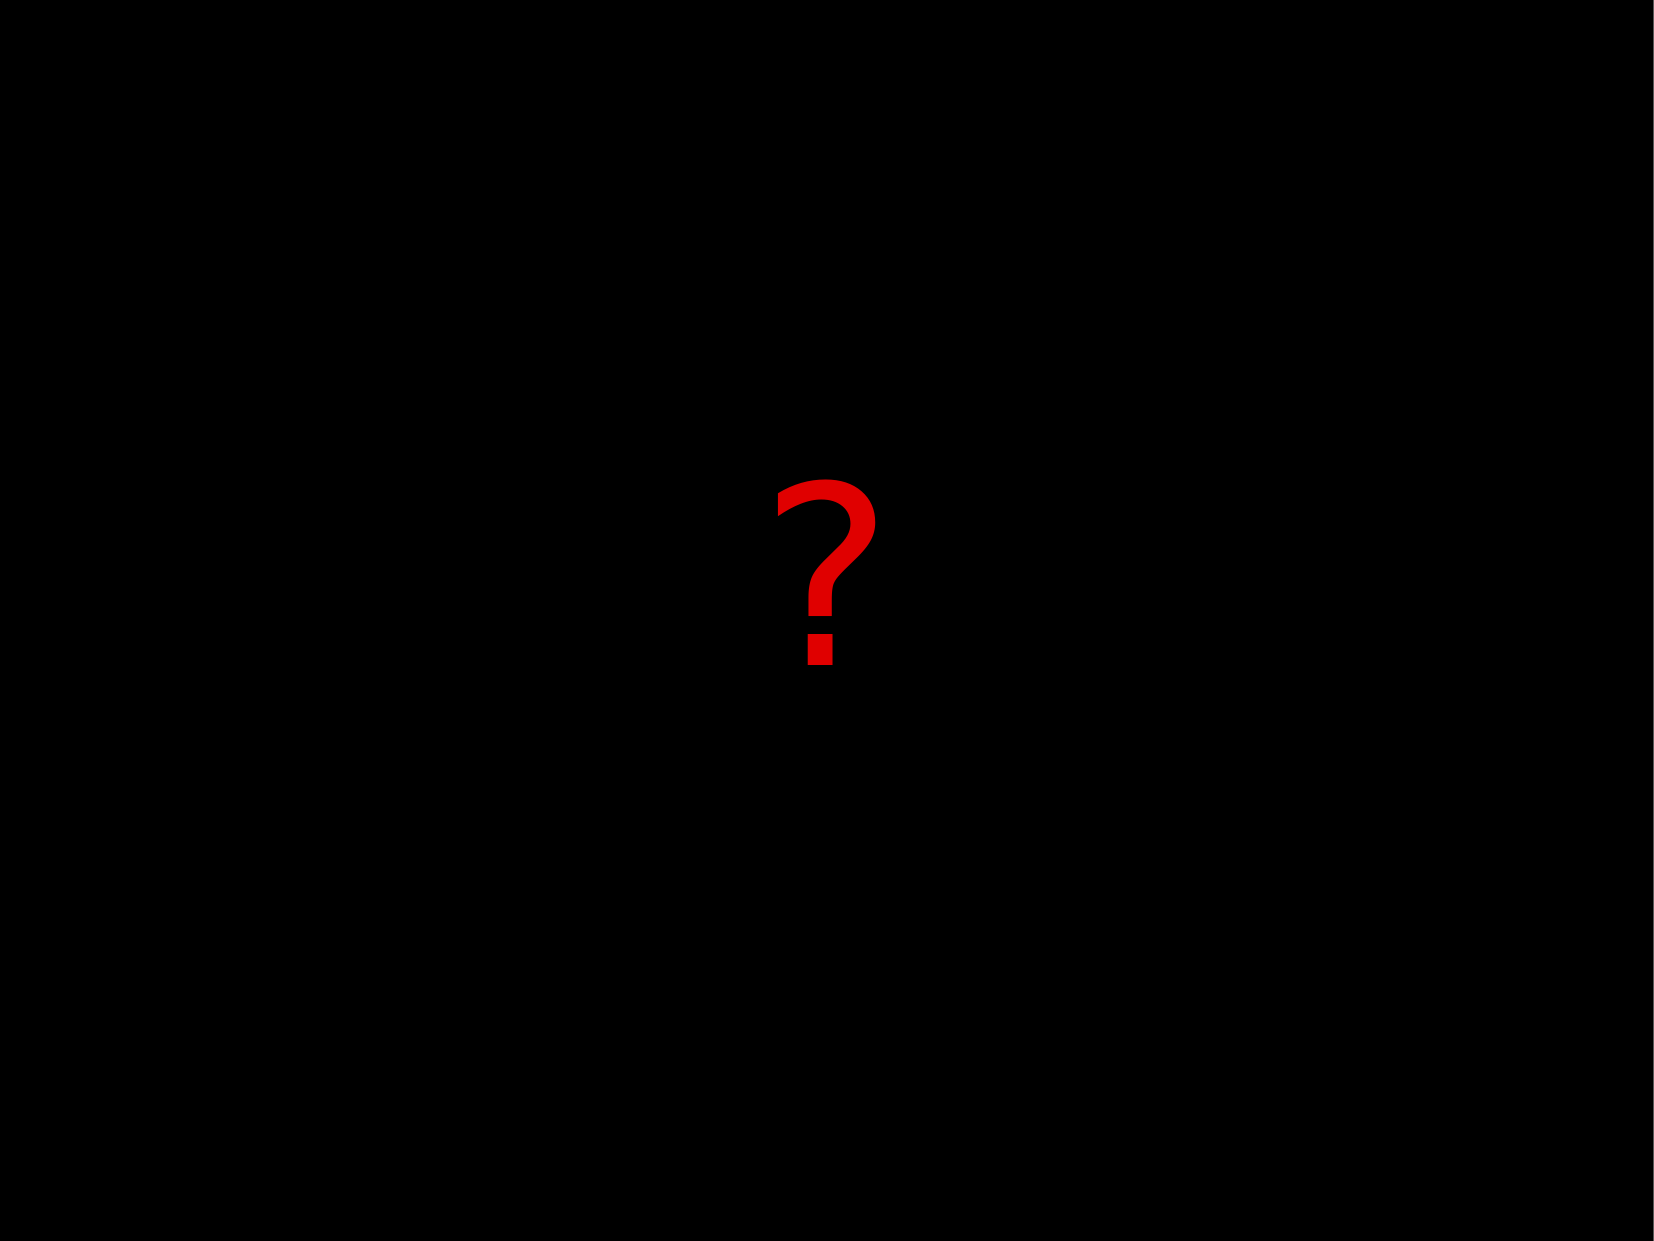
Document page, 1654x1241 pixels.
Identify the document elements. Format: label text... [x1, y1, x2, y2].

subtitle ? [82, 49, 1571, 1109]
